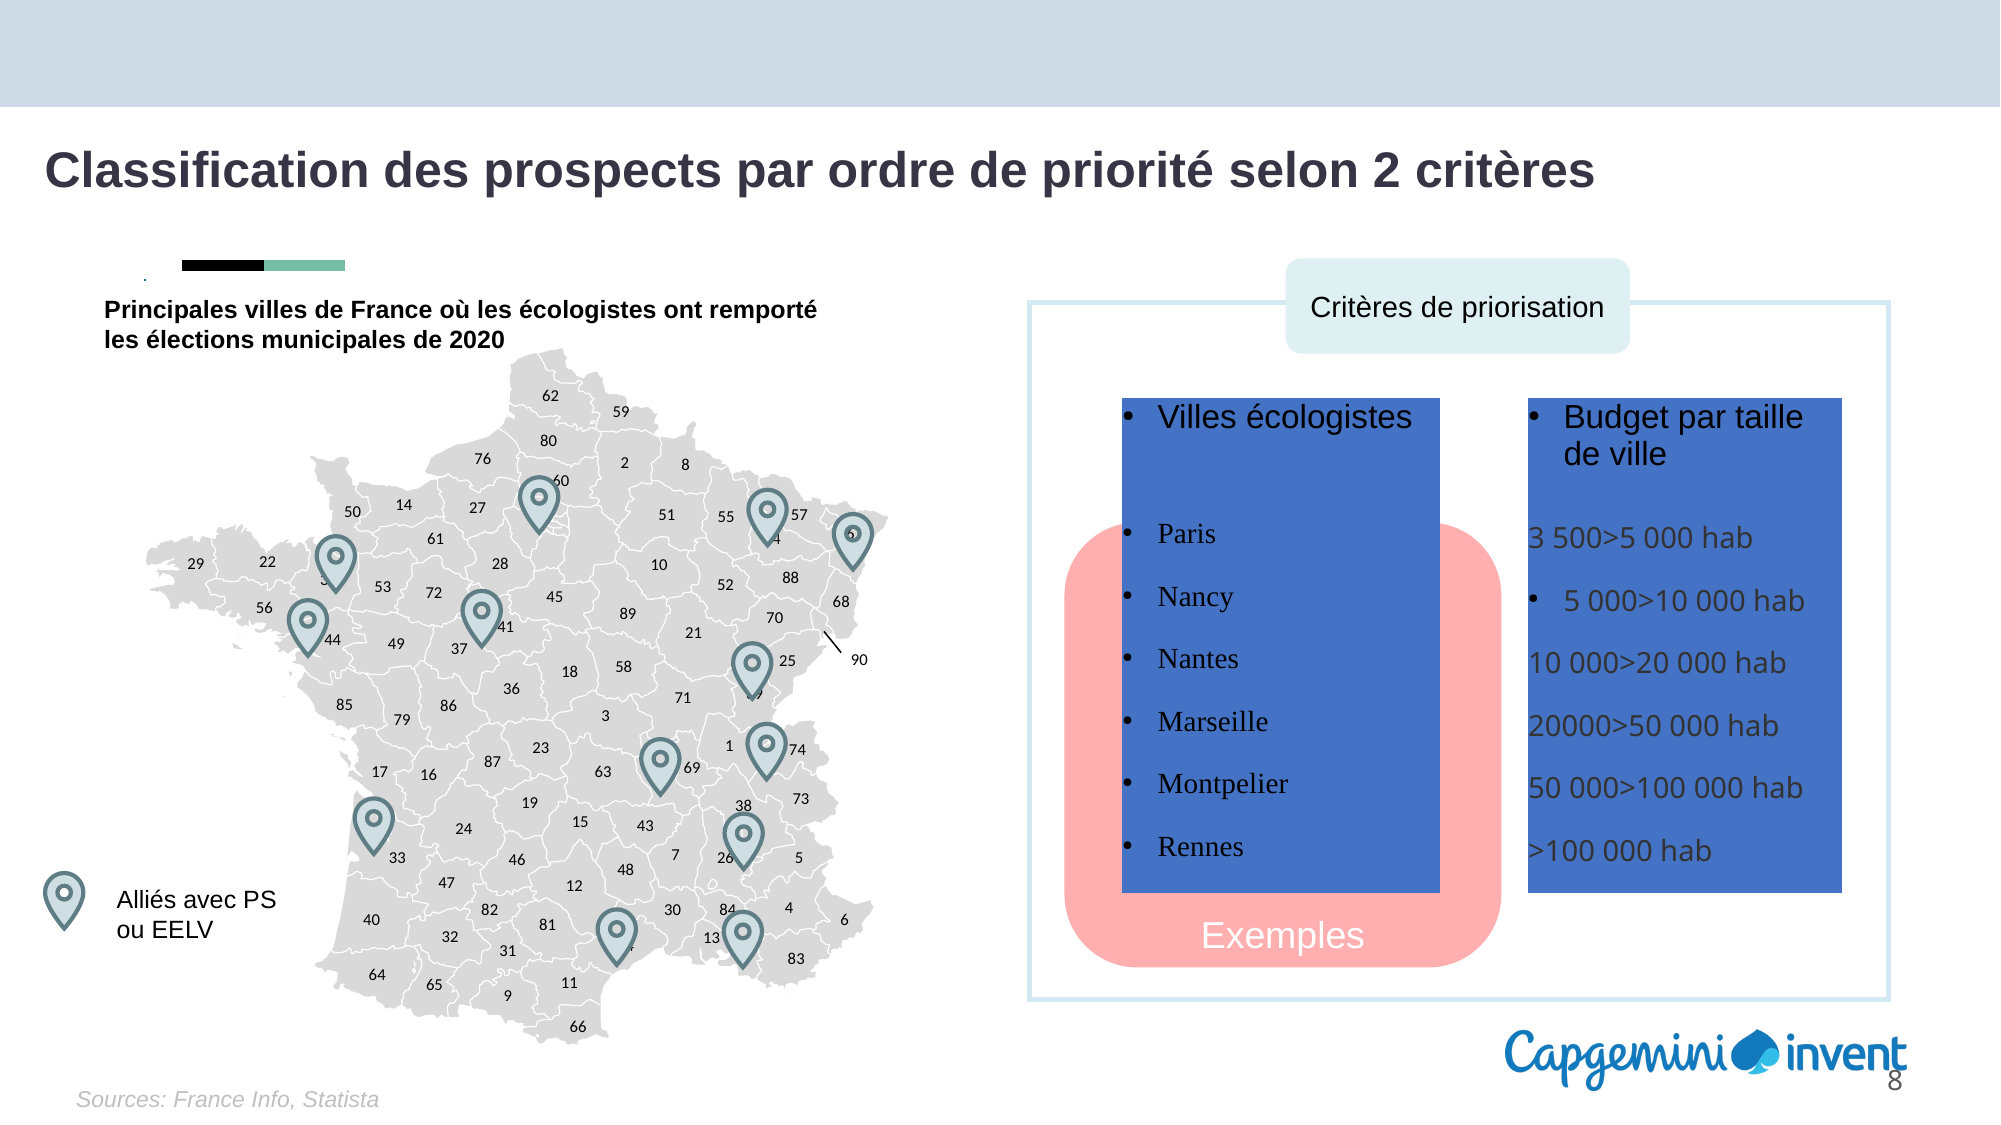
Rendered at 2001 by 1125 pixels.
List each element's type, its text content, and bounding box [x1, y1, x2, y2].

text_box 35 [310, 569, 332, 589]
table_cell >100 000 hab [1528, 830, 1842, 893]
text_box 13 [693, 927, 728, 947]
text_box 28 [482, 552, 519, 572]
text_box 38 [725, 795, 762, 815]
text_box 86 [430, 695, 467, 715]
text_box 41 [491, 616, 524, 636]
text_box 66 [560, 1015, 596, 1035]
text_box 21 [672, 622, 716, 642]
text_box 8 [667, 454, 704, 474]
text_box 9 [490, 985, 526, 1005]
text_box 3 [587, 705, 624, 725]
text_box 19 [511, 791, 548, 811]
table_cell Paris [1122, 517, 1440, 580]
text_box 69 [678, 757, 710, 777]
text_box 53 [365, 576, 401, 596]
text_box 42 [673, 770, 678, 779]
text_box 5 [781, 847, 817, 867]
text_box 49 [378, 632, 415, 653]
text_box 37 [441, 638, 478, 658]
text_box Principales villes de France où les écologistes ont remporté les élections municipales de 2020 [89, 286, 873, 363]
text_box 25 [768, 650, 810, 670]
text_box 30 [654, 898, 691, 918]
text_box 84 [709, 899, 746, 919]
text_box 36 [493, 678, 530, 698]
text_box 7 [657, 844, 694, 864]
text_box 43 [627, 814, 664, 834]
text_box Exemples [1064, 523, 1502, 968]
text_box 73 [783, 788, 819, 808]
text_box [231, 642, 244, 650]
text_box 88 [769, 567, 813, 587]
table_header Budget par taille de ville [1528, 398, 1842, 517]
text_box 29 [177, 553, 214, 573]
text_box Alliés avec PS ou EELV [101, 875, 294, 952]
text_box 46 [499, 849, 535, 869]
text_box [0, 117, 267, 253]
text_box 58 [606, 656, 642, 676]
text_box 76 [465, 448, 501, 468]
text_box 57 [783, 504, 818, 524]
table_header Villes écologistes [1122, 398, 1440, 517]
text_box 11 [551, 972, 588, 992]
text_box 23 [522, 737, 559, 757]
text_box 63 [585, 761, 621, 781]
text_box 61 [417, 528, 454, 548]
text_box 15 [562, 811, 599, 831]
table_cell Marseille [1122, 705, 1440, 768]
text_box 68 [823, 591, 859, 611]
text_box 44 [315, 629, 351, 649]
text_box 89 [610, 603, 647, 623]
text_box 42 [654, 759, 666, 765]
text_box 79 [384, 708, 420, 728]
text_box 55 [708, 506, 745, 526]
picture [1505, 1029, 1907, 1091]
text_box 1 [707, 735, 750, 755]
text_box 56 [246, 596, 283, 616]
text_box 65 [416, 973, 453, 993]
text_box 74 [782, 739, 816, 759]
text_box 47 [429, 872, 465, 892]
text_box Critères de priorisation [1285, 258, 1630, 354]
text_box 10 [641, 554, 678, 574]
text_box 6 [826, 909, 863, 929]
text_box 31 [490, 939, 526, 959]
table_cell 20000>50 000 hab [1528, 705, 1842, 768]
text_box 59 [603, 400, 640, 420]
text_box 24 [446, 818, 482, 838]
text_box 85 [326, 694, 363, 714]
text_box 81 [529, 914, 566, 934]
text_box 14 [386, 493, 422, 513]
table_cell 50 000>100 000 hab [1528, 768, 1842, 830]
text_box 42 [641, 765, 648, 779]
table_cell 5 000>10 000 hab [1528, 580, 1842, 643]
text_box 40 [353, 909, 390, 929]
table_cell Nantes [1122, 643, 1440, 705]
text_box 51 [649, 504, 685, 524]
title Classification des prospects par ordre de priorité selon 2 critères [24, 117, 1889, 235]
text_box 26 [707, 847, 741, 867]
text_box 90 [841, 649, 878, 669]
text_box 18 [552, 661, 588, 681]
text_box Sources: France Info, Statista [61, 1077, 1350, 1121]
text_box 71 [661, 687, 705, 707]
text_box 54 [754, 527, 791, 547]
text_box 67 [848, 527, 859, 540]
text_box 35 [339, 579, 347, 589]
text_box 33 [379, 847, 416, 867]
text_box [145, 363, 890, 1046]
text_box 2 [606, 452, 643, 472]
text_box 22 [249, 551, 286, 571]
text_box 48 [608, 859, 644, 879]
text_box [45, 873, 84, 929]
text_box 83 [778, 948, 814, 968]
text_box 72 [416, 581, 452, 601]
text_box 34 [626, 934, 644, 955]
text_box 87 [474, 751, 511, 771]
table_cell Nancy [1122, 580, 1440, 643]
text_box [1867, 1038, 1988, 1125]
text_box 12 [556, 875, 593, 895]
text_box 45 [537, 586, 573, 606]
text_box 32 [432, 926, 468, 946]
text_box 82 [471, 899, 508, 919]
text_box 16 [410, 763, 447, 783]
text_box 52 [704, 574, 748, 594]
text_box 64 [359, 963, 396, 983]
text_box 62 [532, 384, 569, 404]
table_cell 3 500>5 000 hab [1528, 517, 1842, 580]
text_box 39 [732, 683, 777, 703]
table_cell Rennes [1122, 830, 1440, 893]
table_cell Montpelier [1122, 768, 1440, 830]
text_box 4 [771, 897, 807, 917]
text_box 50 [334, 501, 371, 521]
text_box 80 [530, 429, 567, 449]
text_box 60 [542, 470, 579, 490]
text_box 27 [459, 497, 496, 517]
table_cell 10 000>20 000 hab [1528, 643, 1842, 705]
text_box [329, 733, 347, 742]
text_box 17 [362, 760, 398, 780]
text_box 70 [753, 606, 797, 626]
